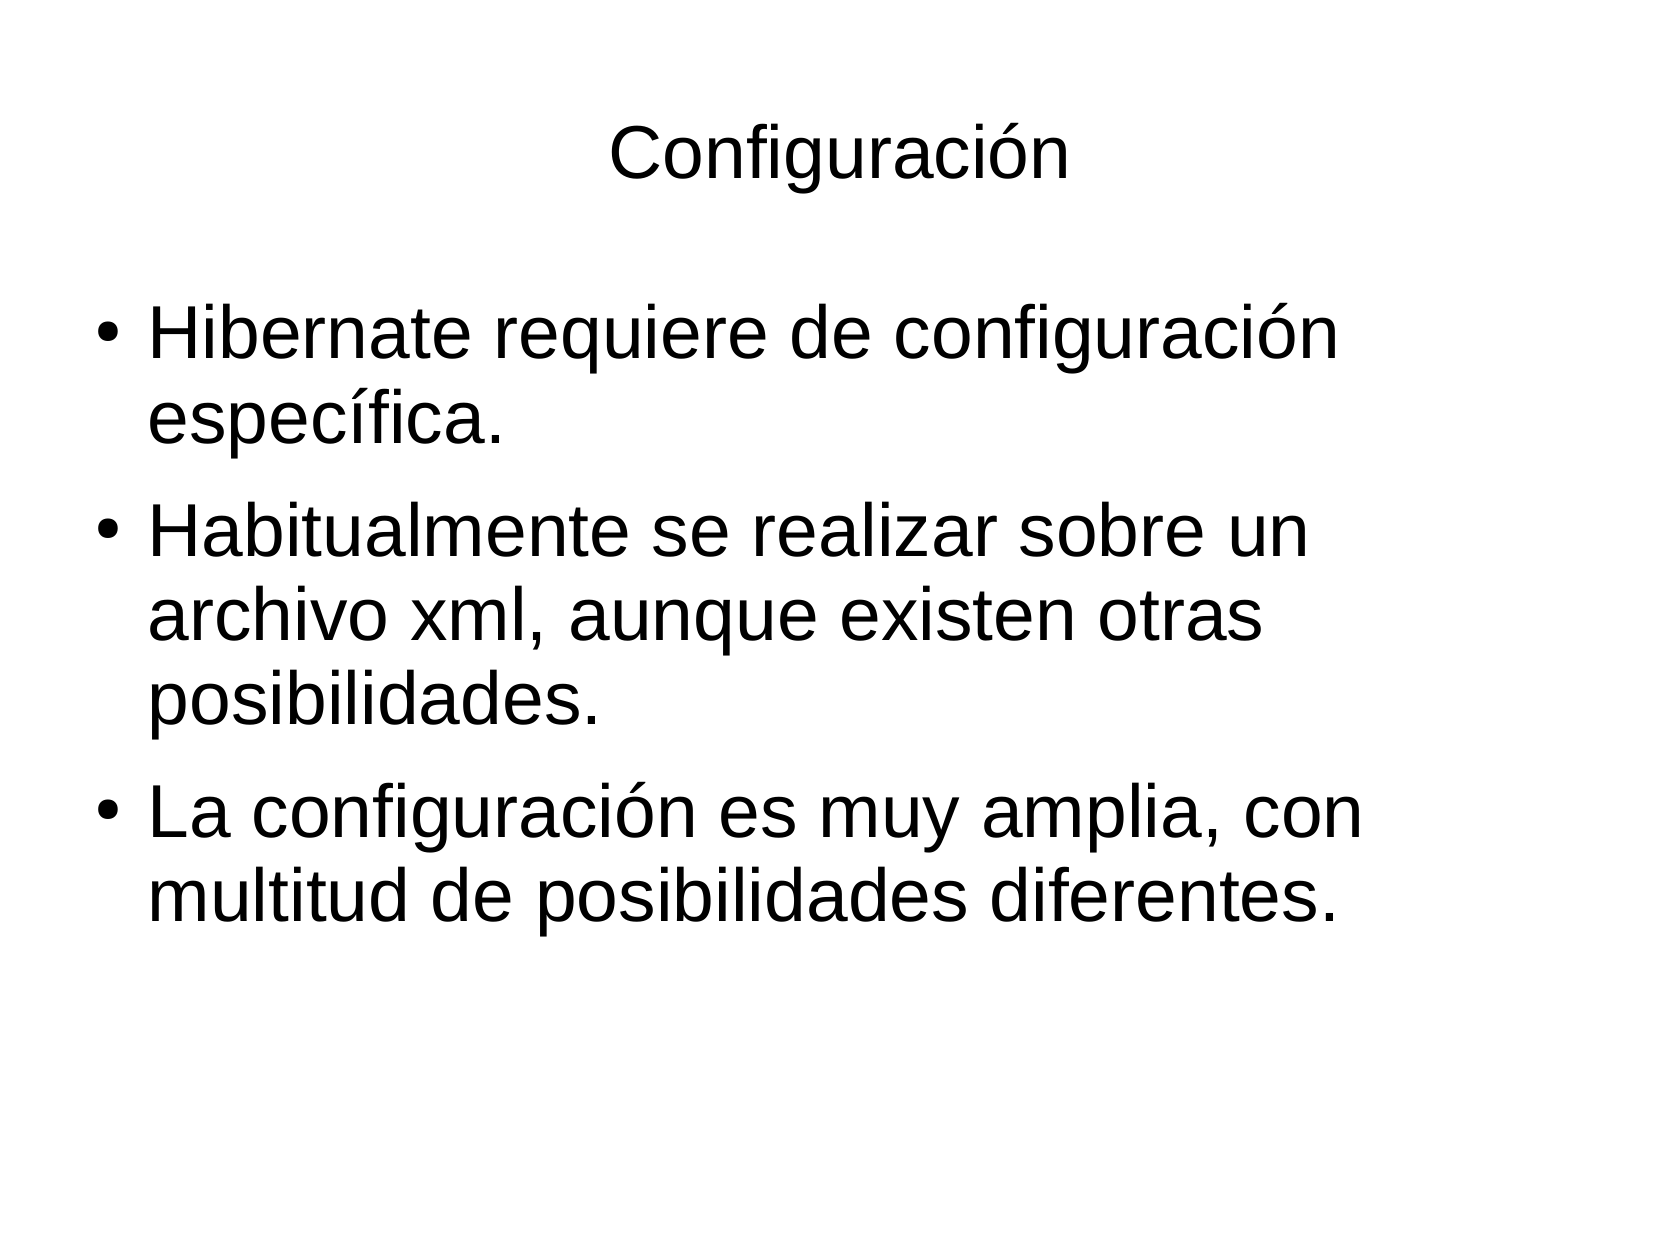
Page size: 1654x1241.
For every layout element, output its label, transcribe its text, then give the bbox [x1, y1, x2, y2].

title Configuración [82, 49, 1571, 257]
list Hibernate requiere de configuración específica. Habitualmente se realizar sobre un archivo xml, aunque existen otras posibilidades. La configuración es muy amplia, con multitud de posibilidades diferentes. [76, 291, 1565, 1113]
